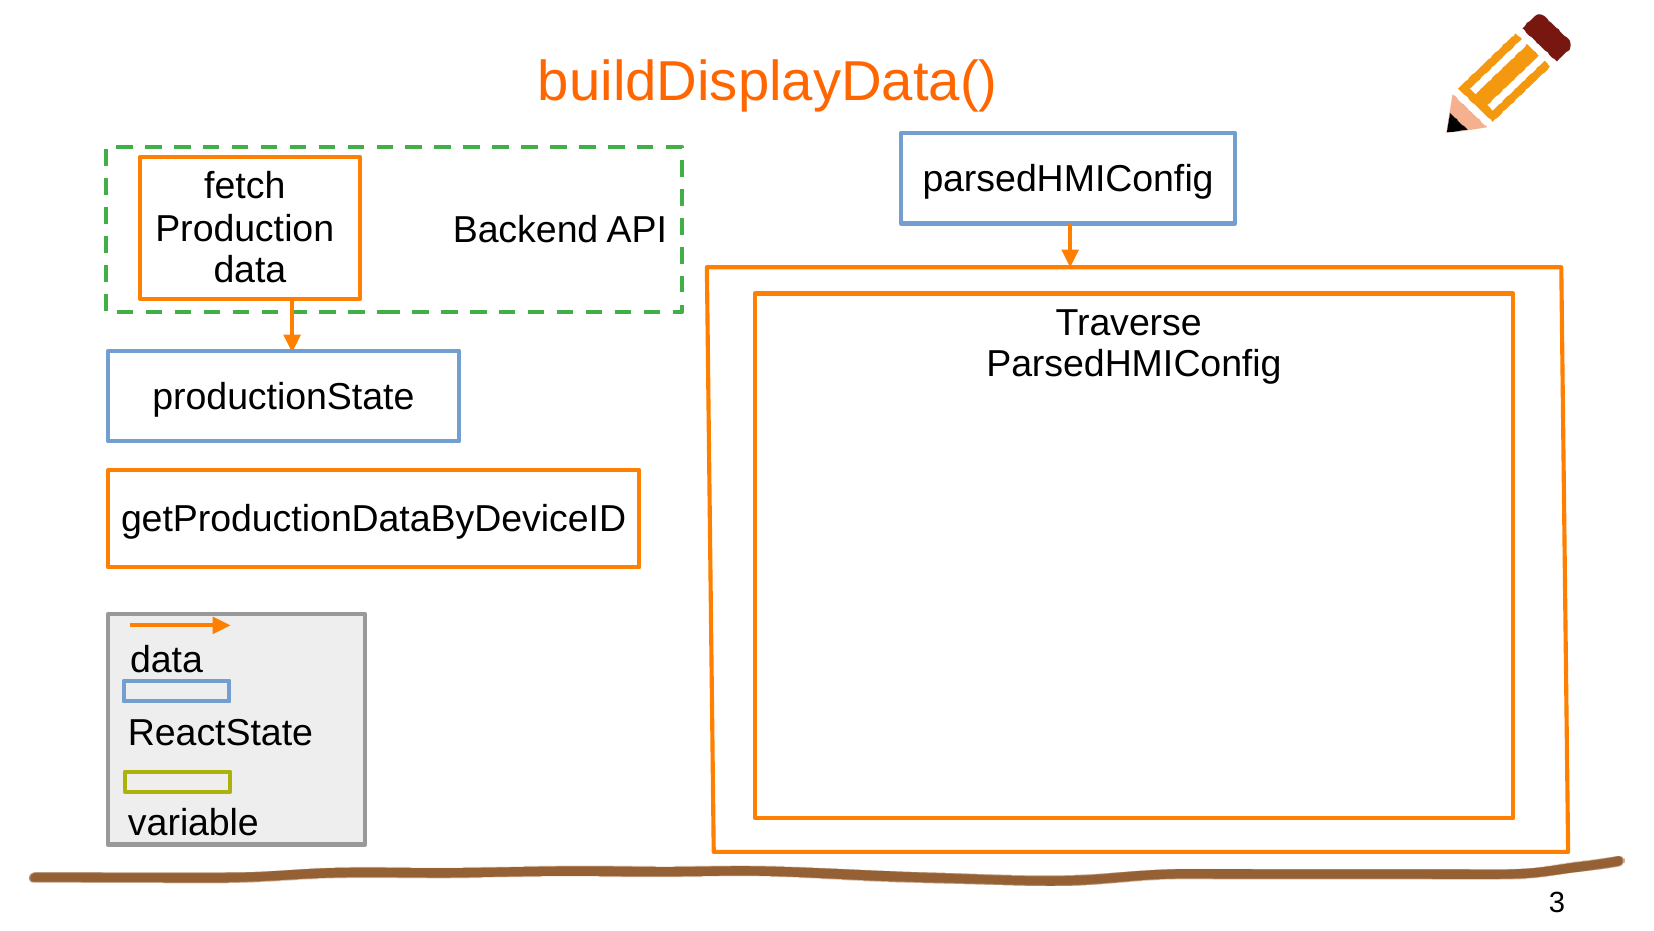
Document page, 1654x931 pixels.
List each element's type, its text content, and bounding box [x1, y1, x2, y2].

text_box getProductionDataByDeviceID [108, 470, 640, 568]
text_box [706, 267, 1569, 852]
picture [29, 856, 1625, 886]
title buildDisplayData() [88, 29, 1447, 133]
picture [1446, 14, 1571, 133]
text_box ReactState [113, 704, 349, 767]
text_box [127, 774, 228, 790]
text_box fetch Production data [139, 157, 361, 299]
text_box parsedHMIConfig [901, 132, 1235, 224]
text_box productionState [108, 350, 460, 442]
text_box [107, 614, 366, 845]
text_box Traverse ParsedHMIConfig [754, 293, 1514, 819]
text_box data [115, 631, 228, 693]
text_box variable [113, 793, 349, 856]
text_box Backend API [105, 147, 682, 313]
text_box data [126, 683, 227, 693]
